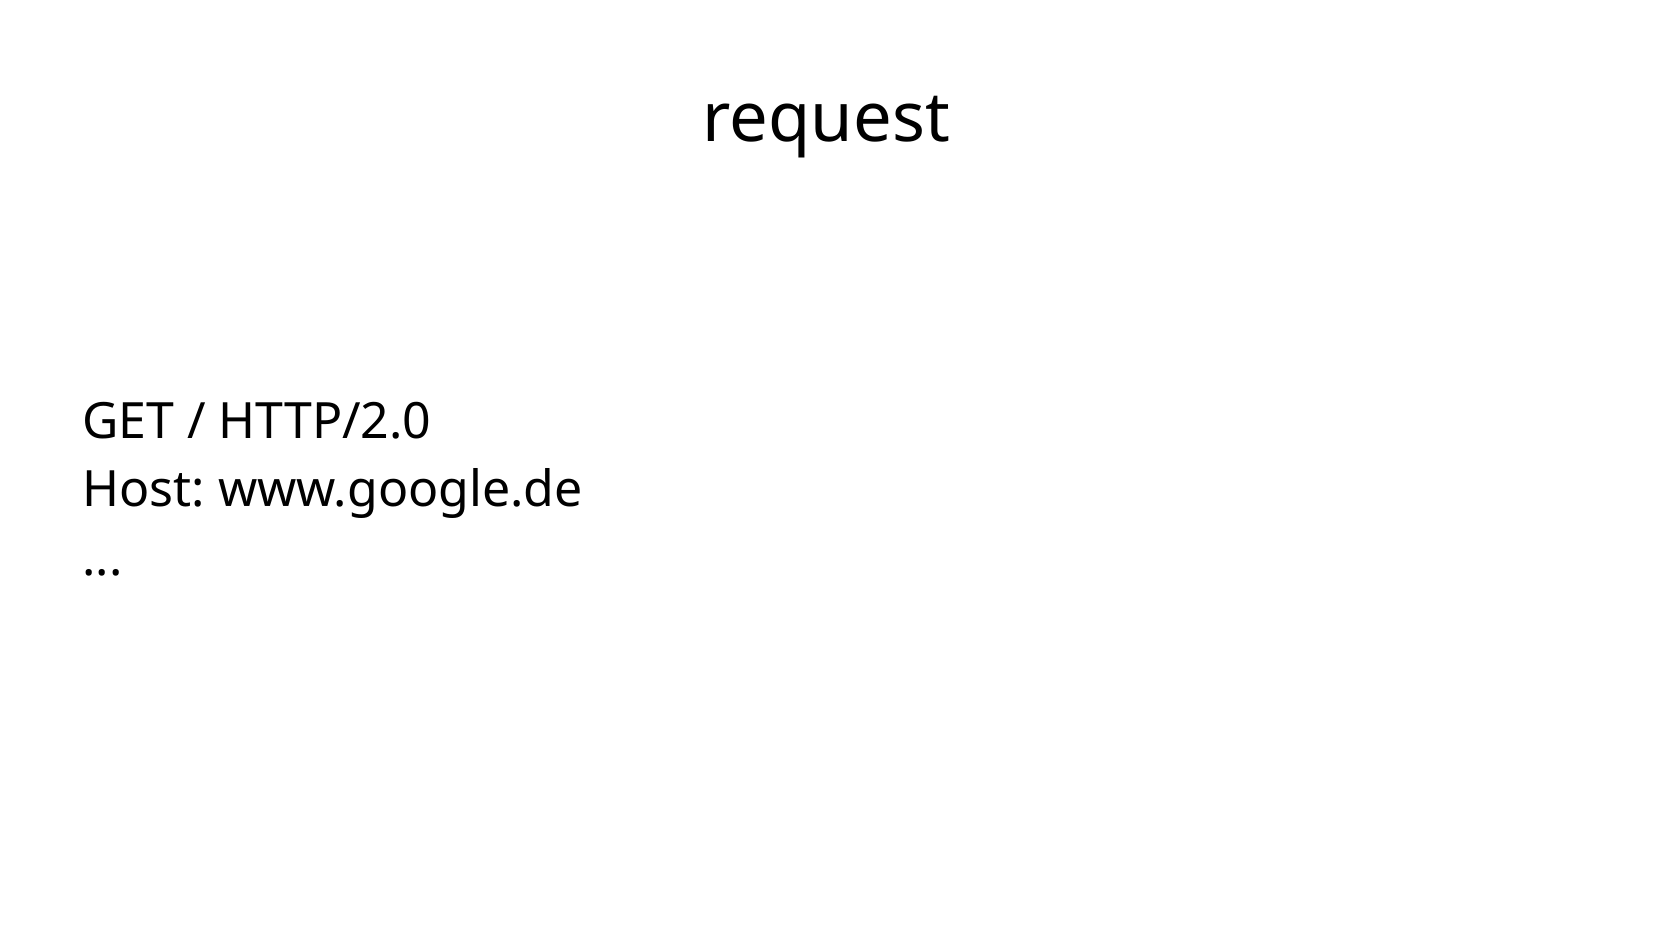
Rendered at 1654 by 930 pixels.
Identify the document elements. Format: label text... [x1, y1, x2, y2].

title request [82, 36, 1571, 193]
subtitle GET / HTTP/2.0 Host: www.google.de ... [82, 217, 1571, 757]
